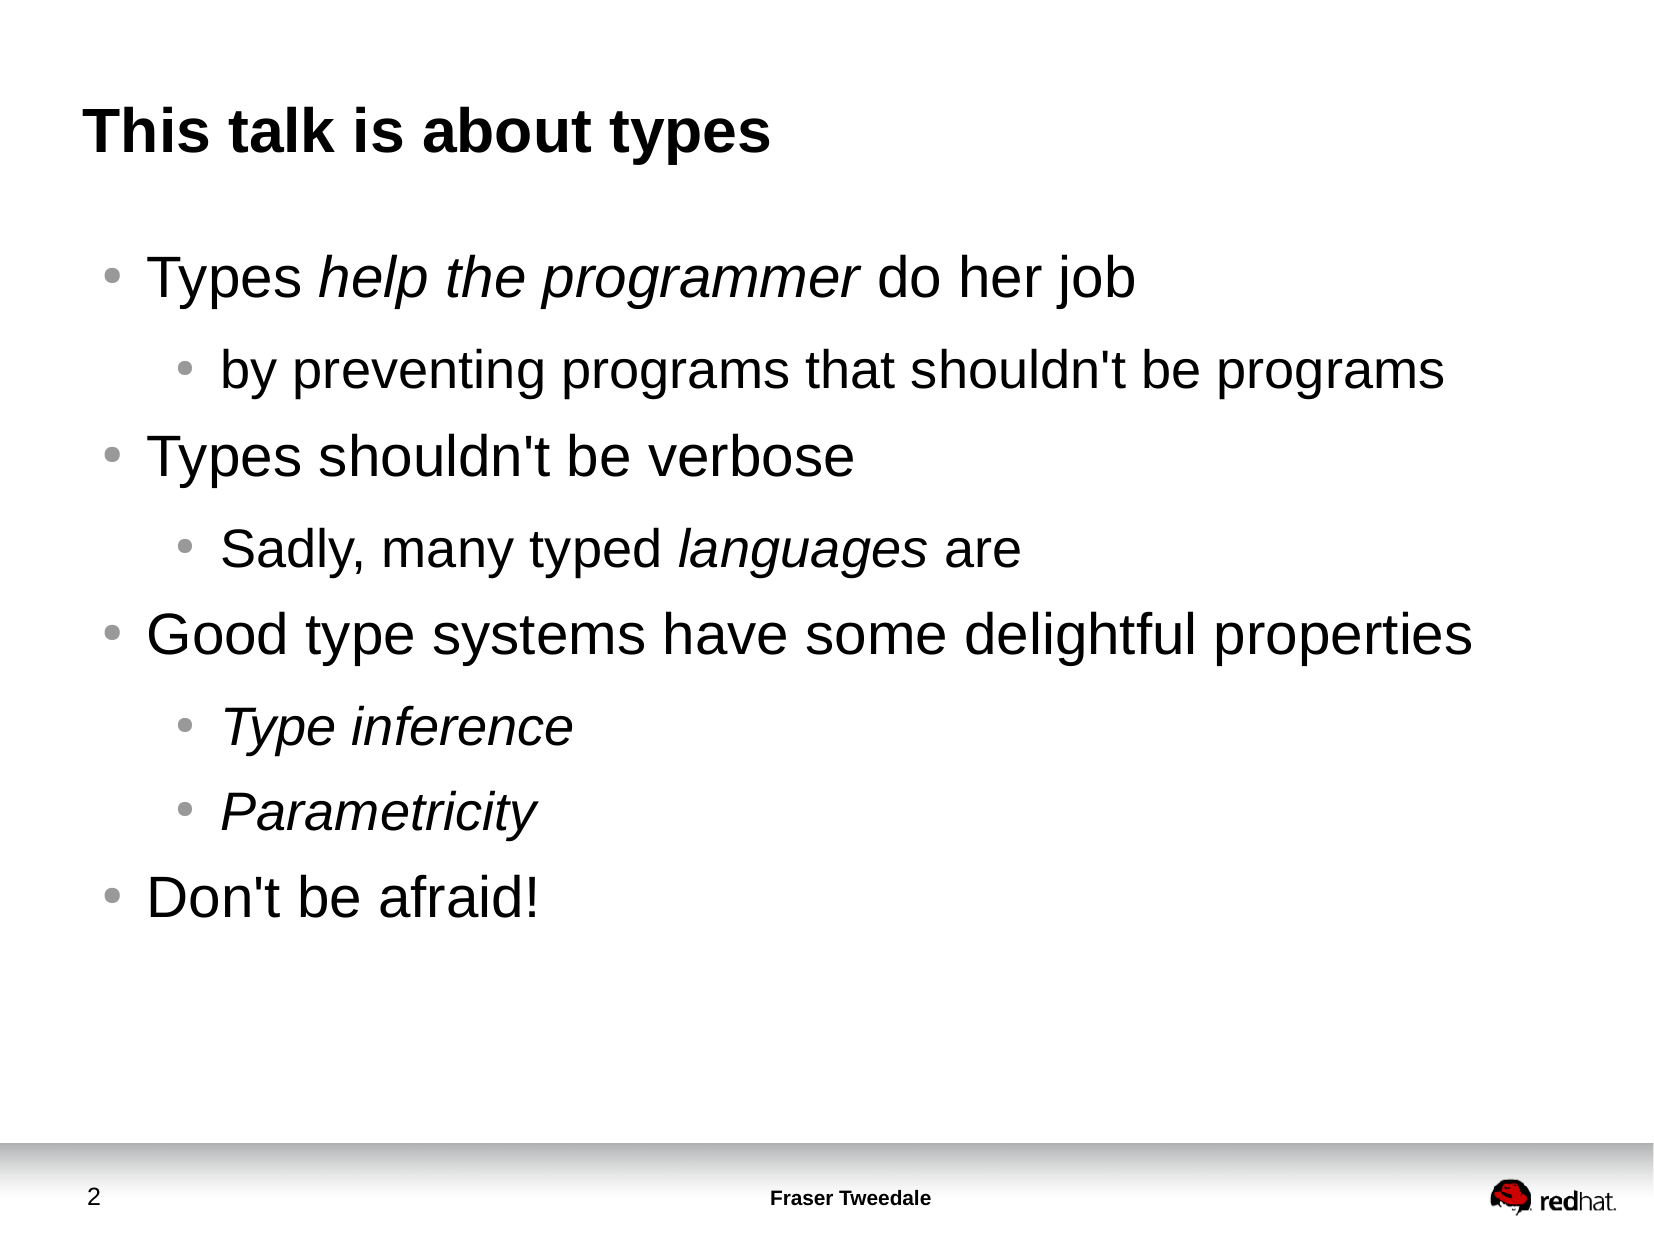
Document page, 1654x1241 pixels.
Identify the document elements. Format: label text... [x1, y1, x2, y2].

title This talk is about types [82, 37, 1571, 226]
list Types help the programmer do her job by preventing programs that shouldn't be programs Types shouldn't be verbose Sadly, many typed languages are Good type systems have some delightful properties Type inference Parametricity Don't be afraid! [86, 244, 1576, 1039]
picture [0, 1143, 1654, 1241]
